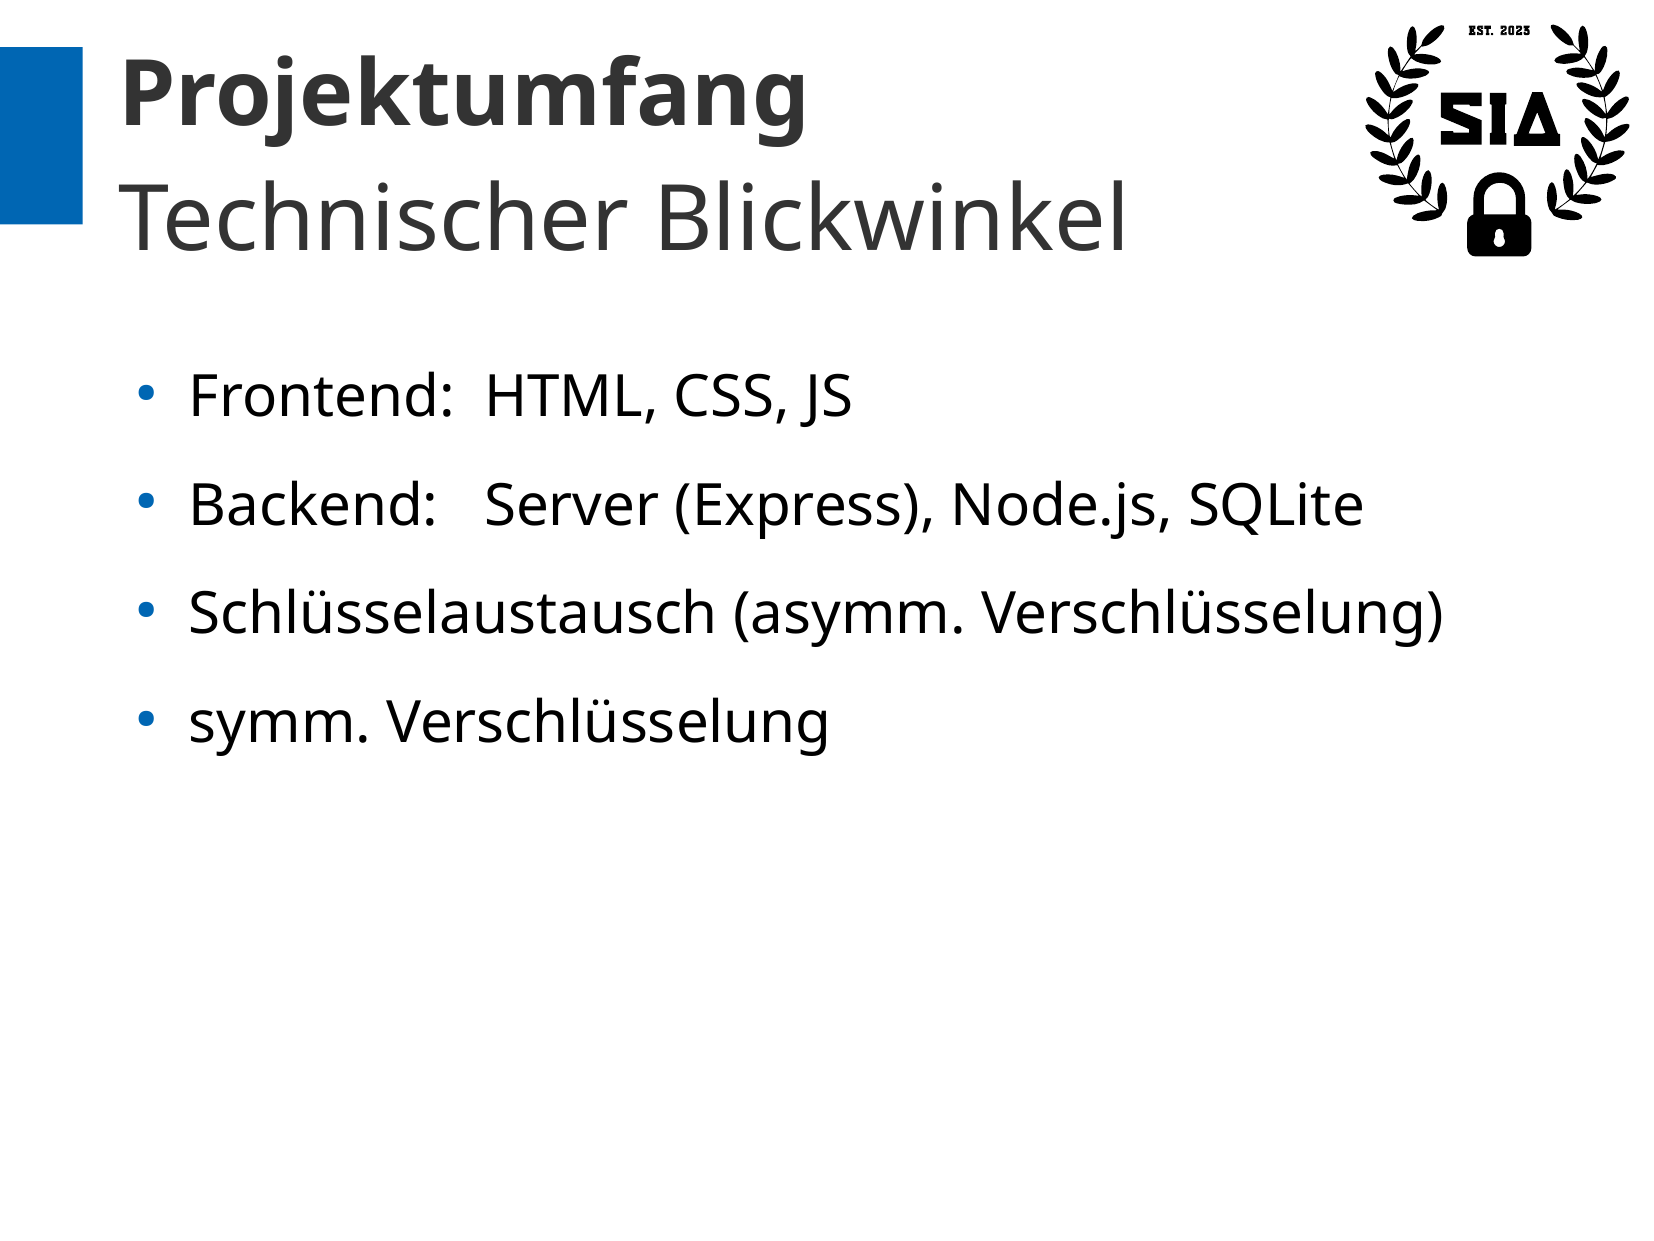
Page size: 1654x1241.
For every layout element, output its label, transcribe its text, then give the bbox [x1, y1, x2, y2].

list Frontend: HTML, CSS, JS Backend: Server (Express), Node.js, SQLite Schlüsselaustausch (asymm. Verschlüsselung) symm. Verschlüsselung [118, 354, 1536, 1074]
title Projektumfang Technischer Blickwinkel [118, 45, 1571, 260]
